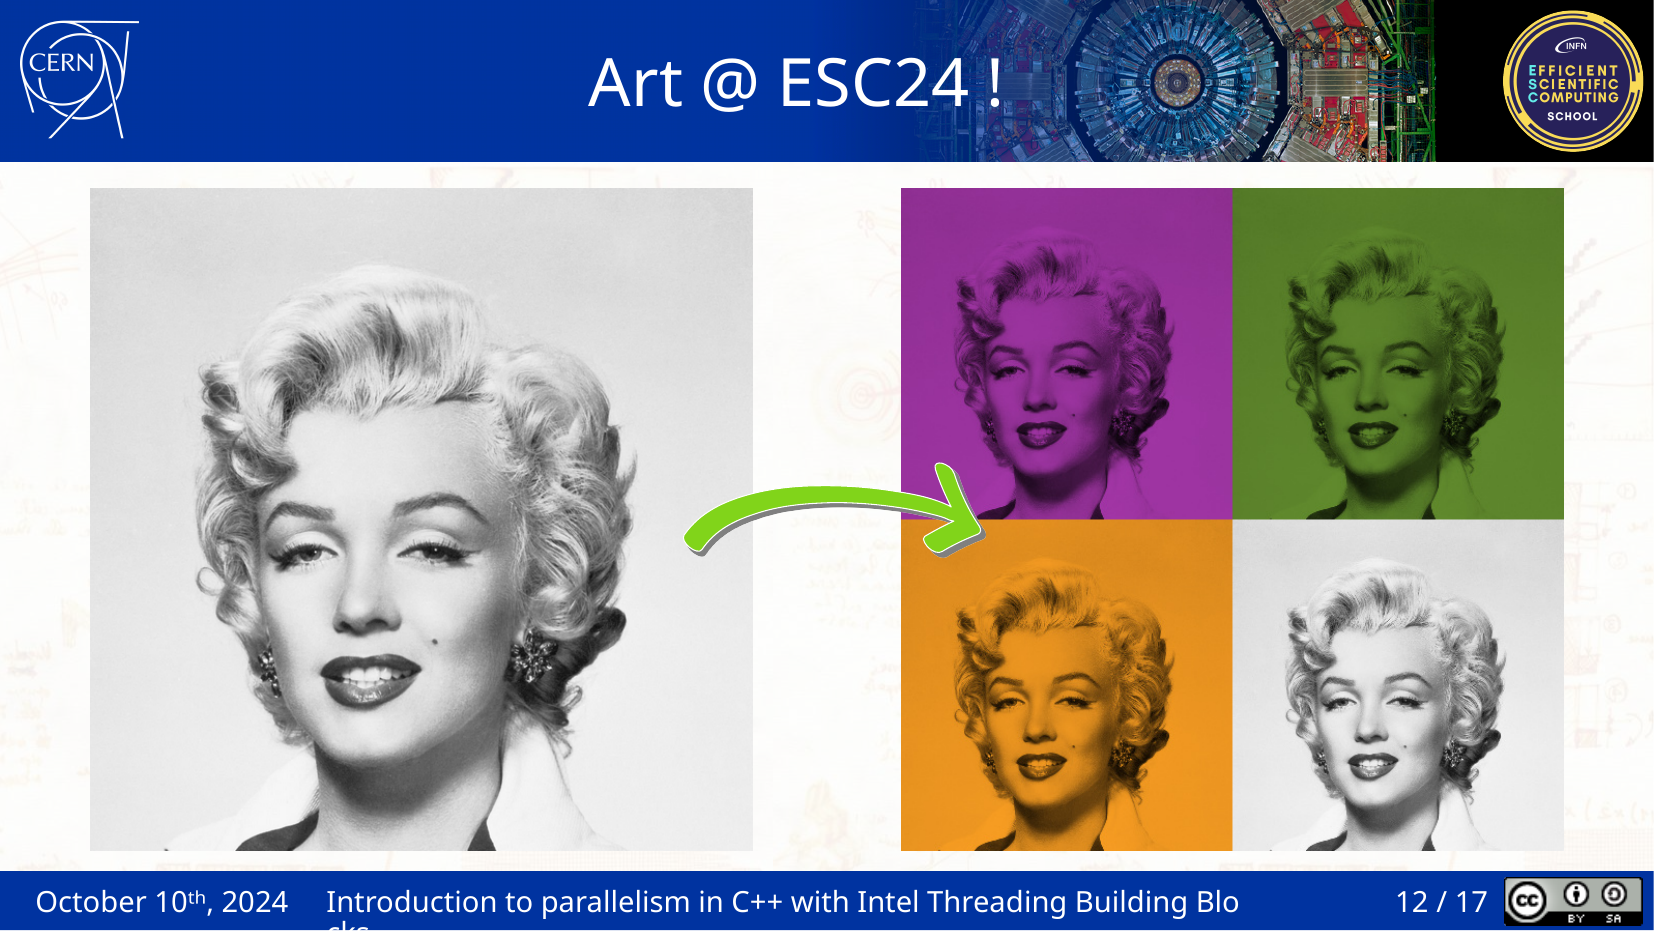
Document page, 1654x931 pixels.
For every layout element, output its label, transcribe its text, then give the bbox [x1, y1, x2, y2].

text_box [683, 462, 981, 553]
picture [901, 188, 1564, 851]
picture [90, 188, 753, 851]
picture [0, 0, 165, 162]
picture [1430, 0, 1654, 162]
picture [1504, 877, 1643, 926]
title Art @ ESC24 ! [165, 0, 1430, 162]
